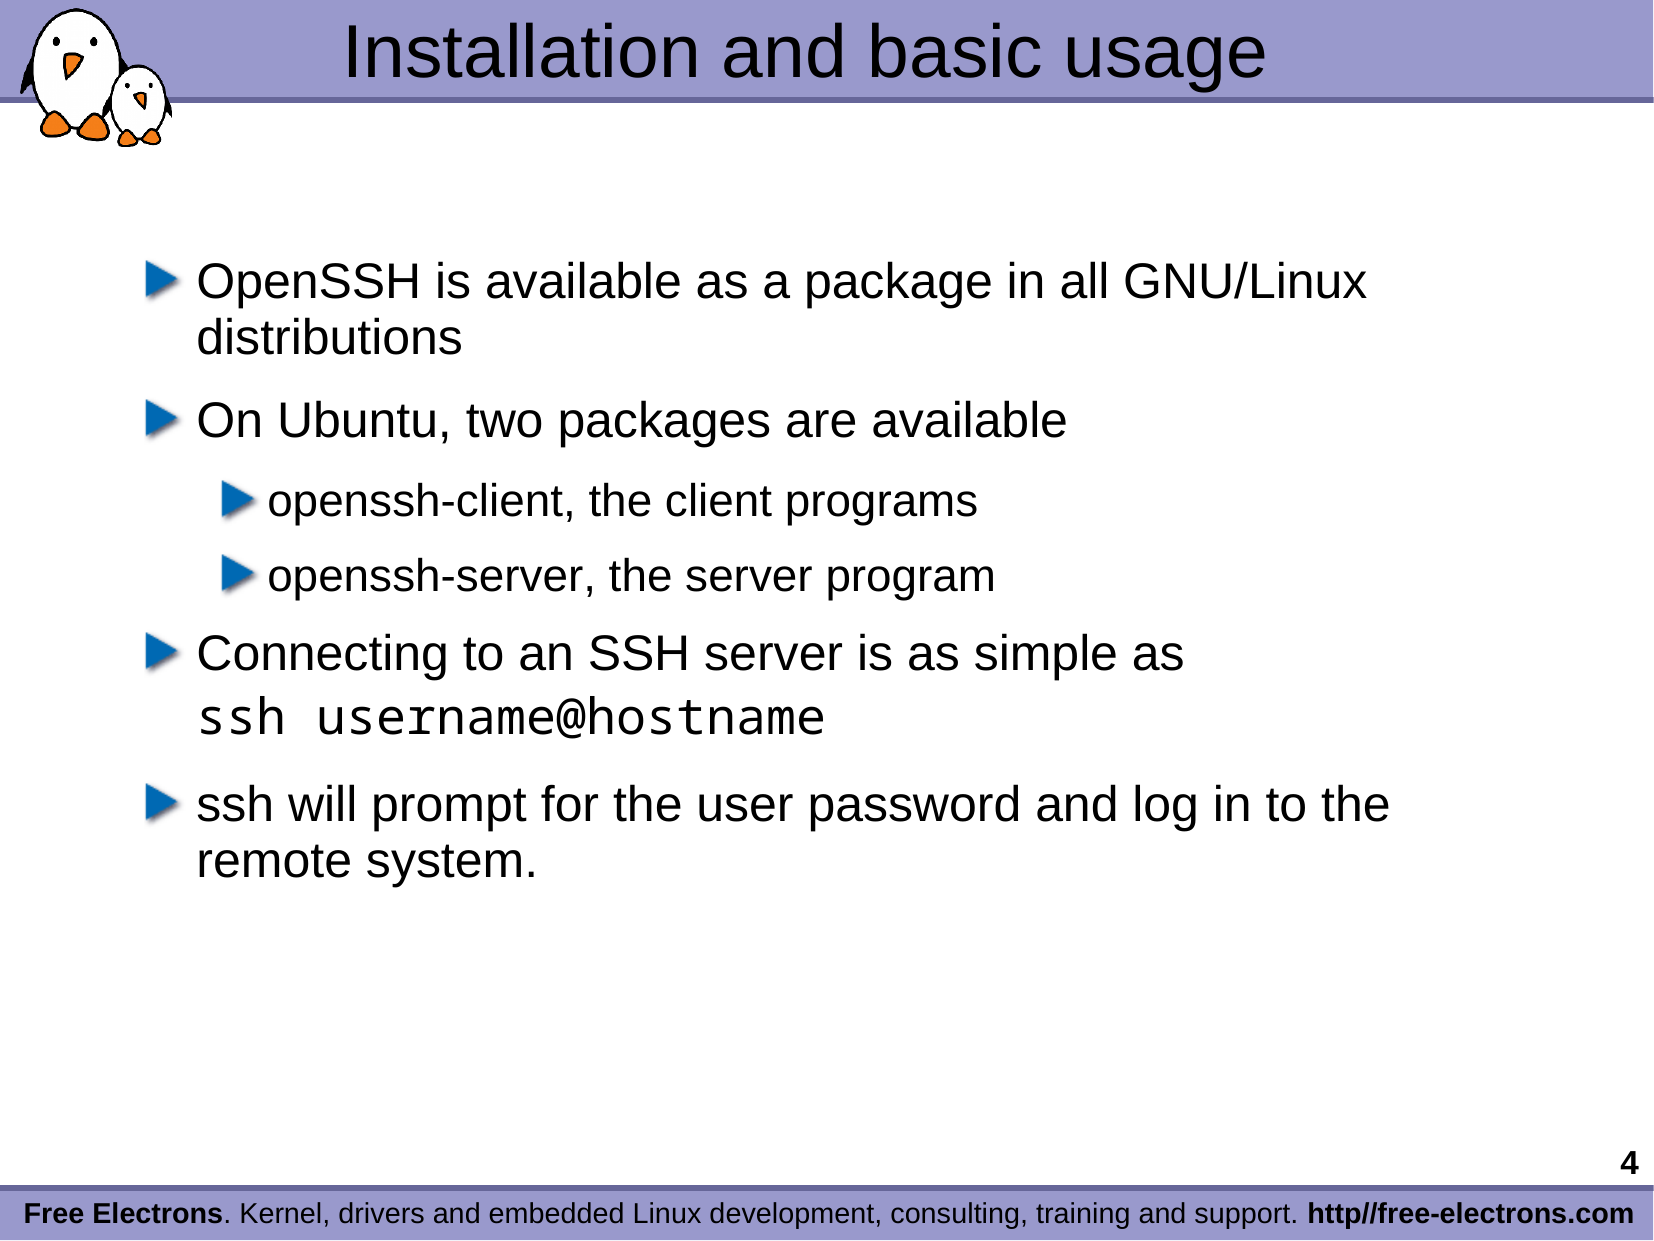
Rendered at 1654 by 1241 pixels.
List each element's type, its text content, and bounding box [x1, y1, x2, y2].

list OpenSSH is available as a package in all GNU/Linux distributions On Ubuntu, two packages are available openssh-client, the client programs openssh-server, the server program Connecting to an SSH server is as simple as ssh username@hostname ssh will prompt for the user password and log in to the remote system. [125, 253, 1538, 1013]
picture [20, 8, 172, 147]
title Installation and basic usage [60, 0, 1551, 104]
